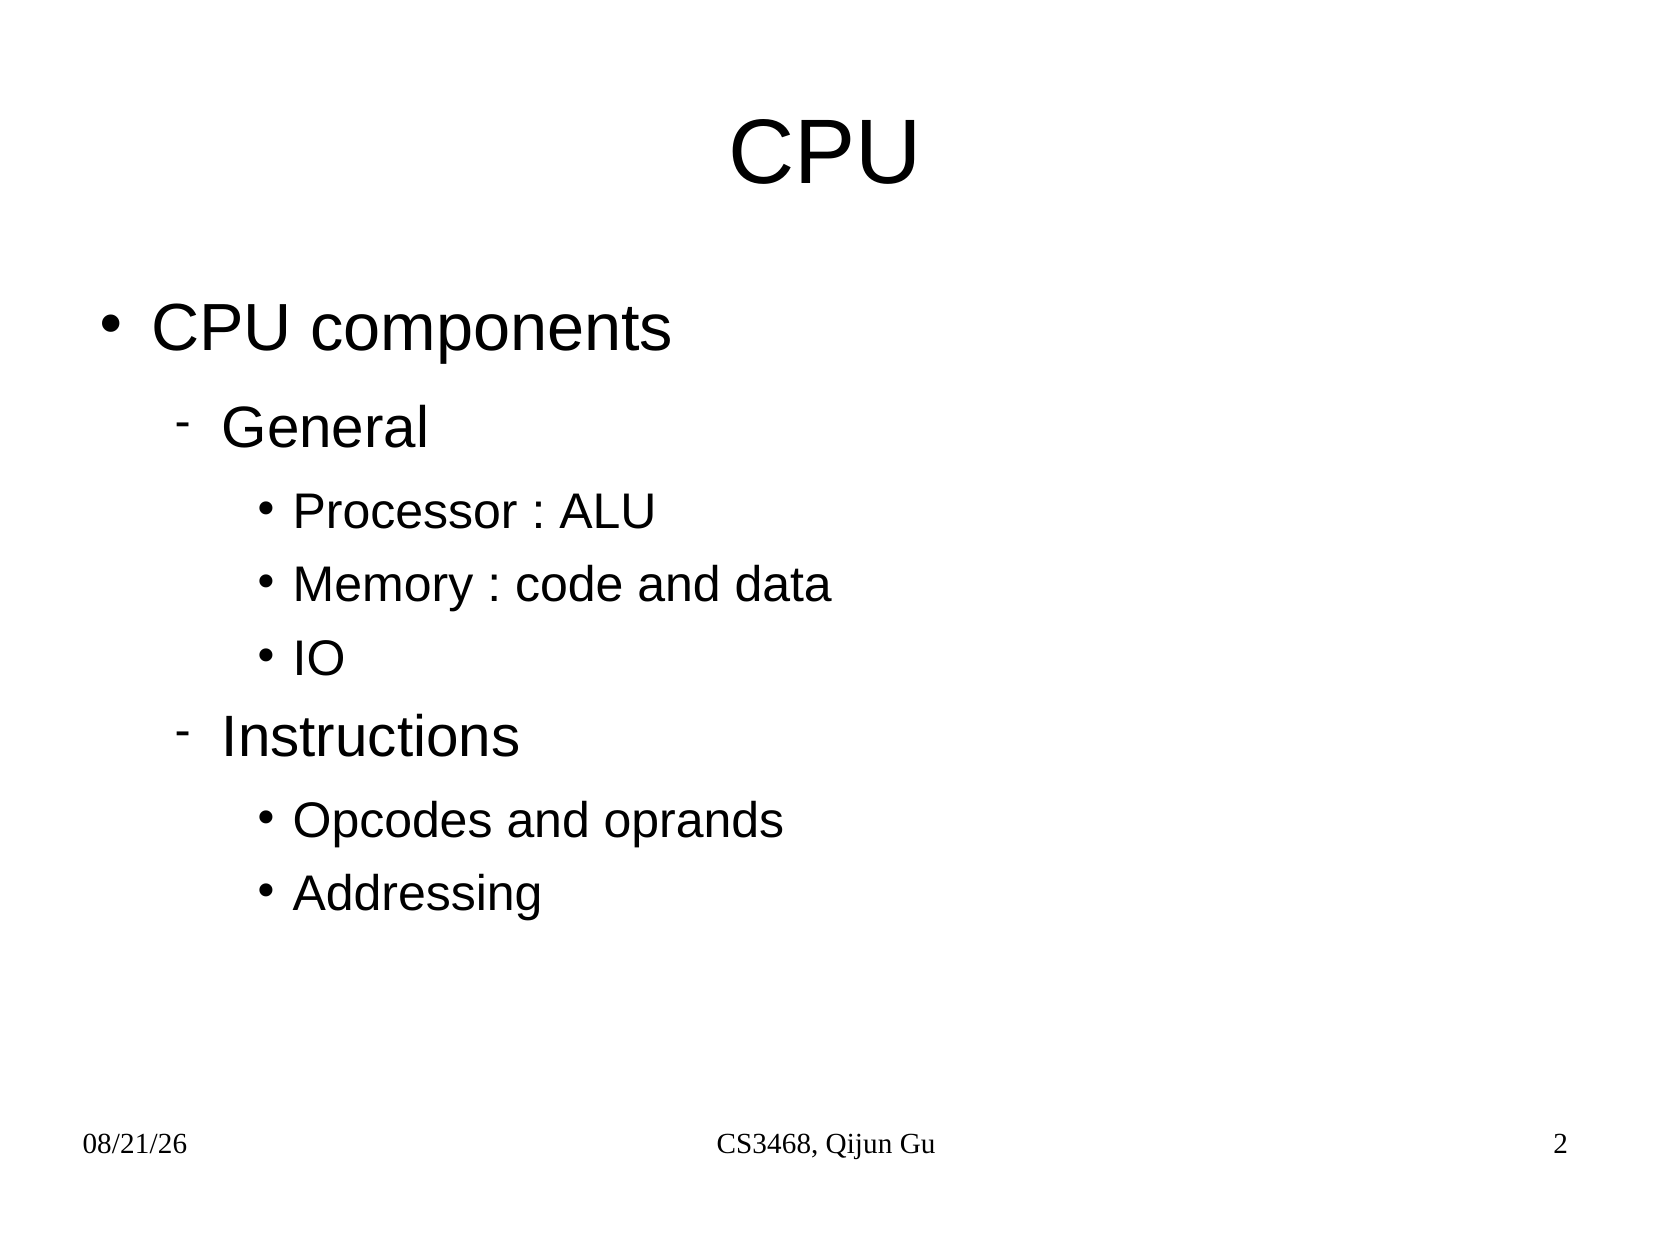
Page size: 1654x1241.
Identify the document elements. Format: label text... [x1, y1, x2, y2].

list CPU components General Processor : ALU Memory : code and data IO Instructions Opcodes and oprands Addressing [82, 290, 1568, 1092]
title CPU [82, 49, 1568, 254]
